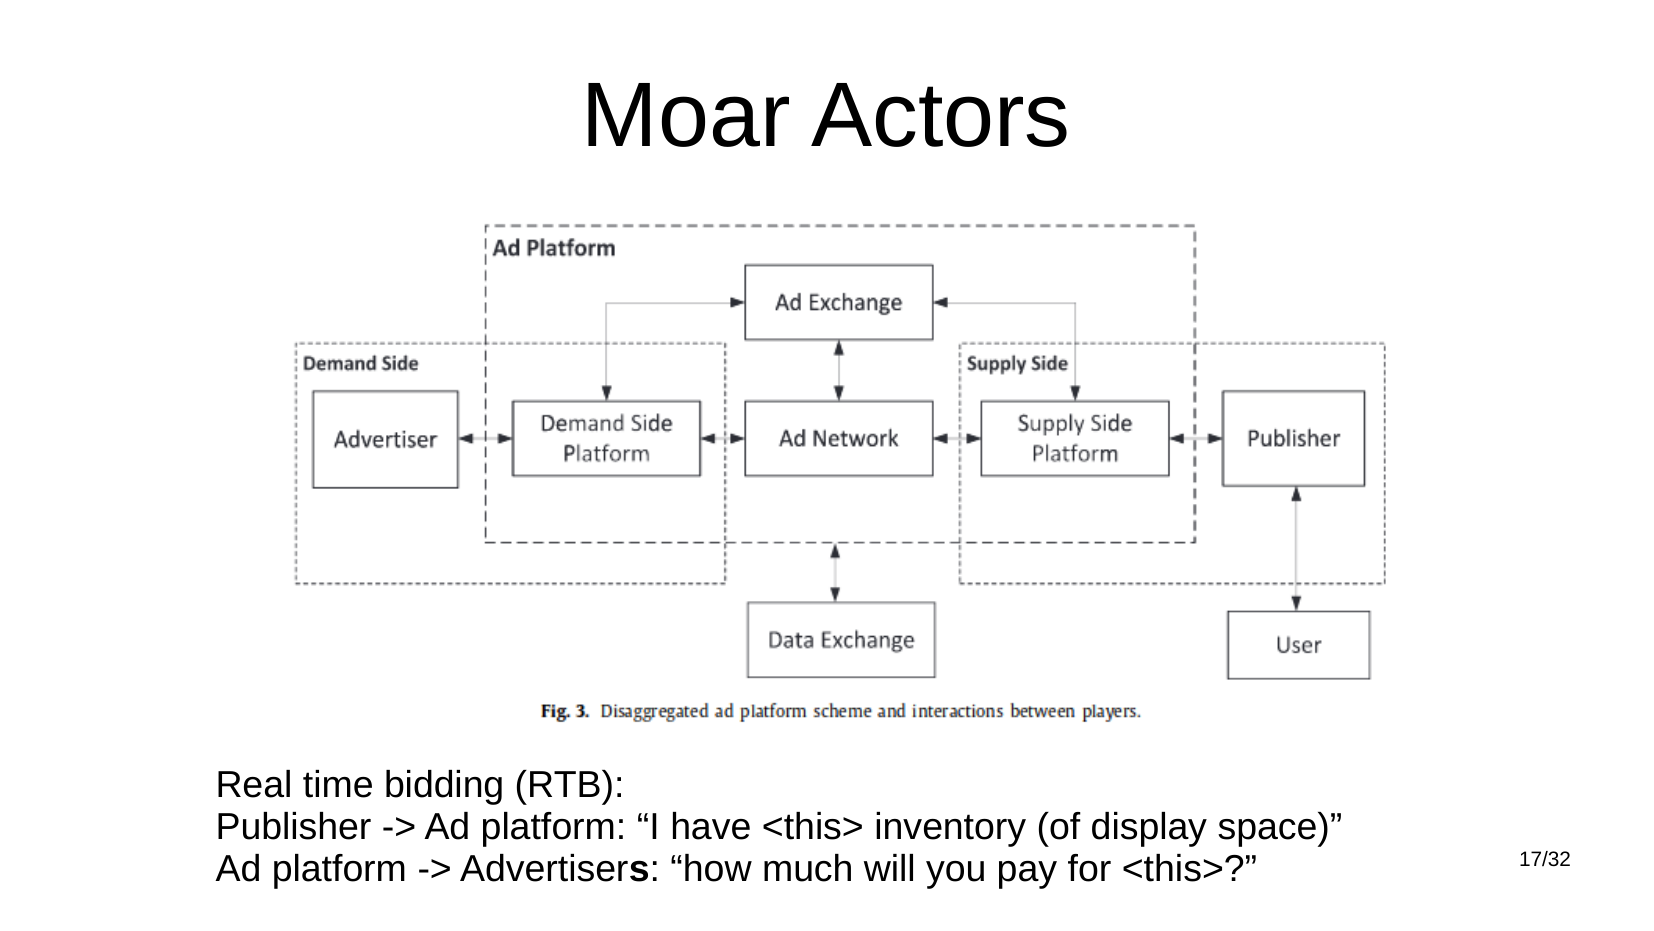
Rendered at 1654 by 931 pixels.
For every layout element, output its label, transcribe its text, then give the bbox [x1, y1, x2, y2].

picture [138, 190, 1525, 744]
text_box Real time bidding (RTB): Publisher -> Ad platform: “I have <this> inventory (of display space)” Ad platform -> Advertisers: “how much will you pay for <this>?” [200, 755, 1465, 897]
title Moar Actors [82, 37, 1571, 193]
